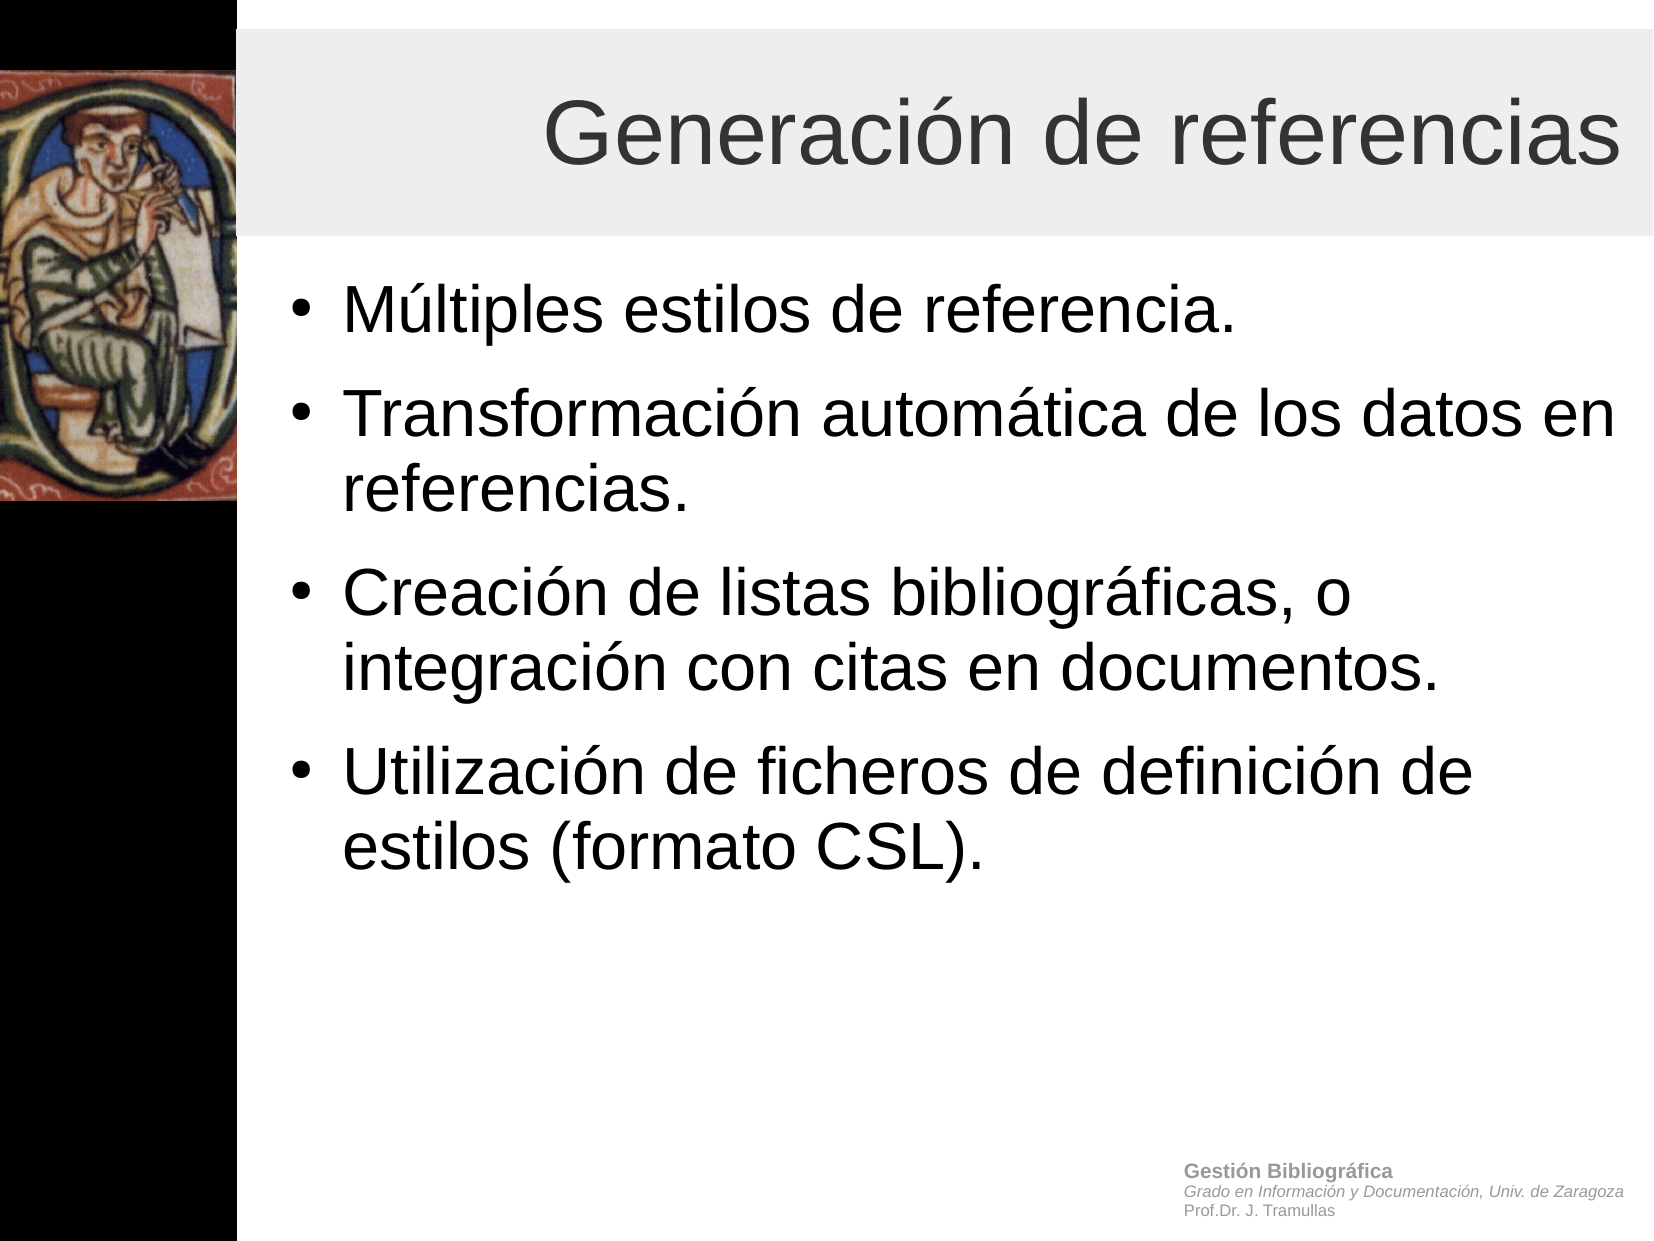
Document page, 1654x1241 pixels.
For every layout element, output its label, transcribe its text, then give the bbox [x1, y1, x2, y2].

picture [0, 70, 237, 501]
title Generación de referencias [236, 29, 1654, 237]
list Múltiples estilos de referencia. Transformación automática de los datos en referencias. Creación de listas bibliográficas, o integración con citas en documentos. Utilización de ficheros de definición de estilos (formato CSL). [271, 271, 1619, 1134]
